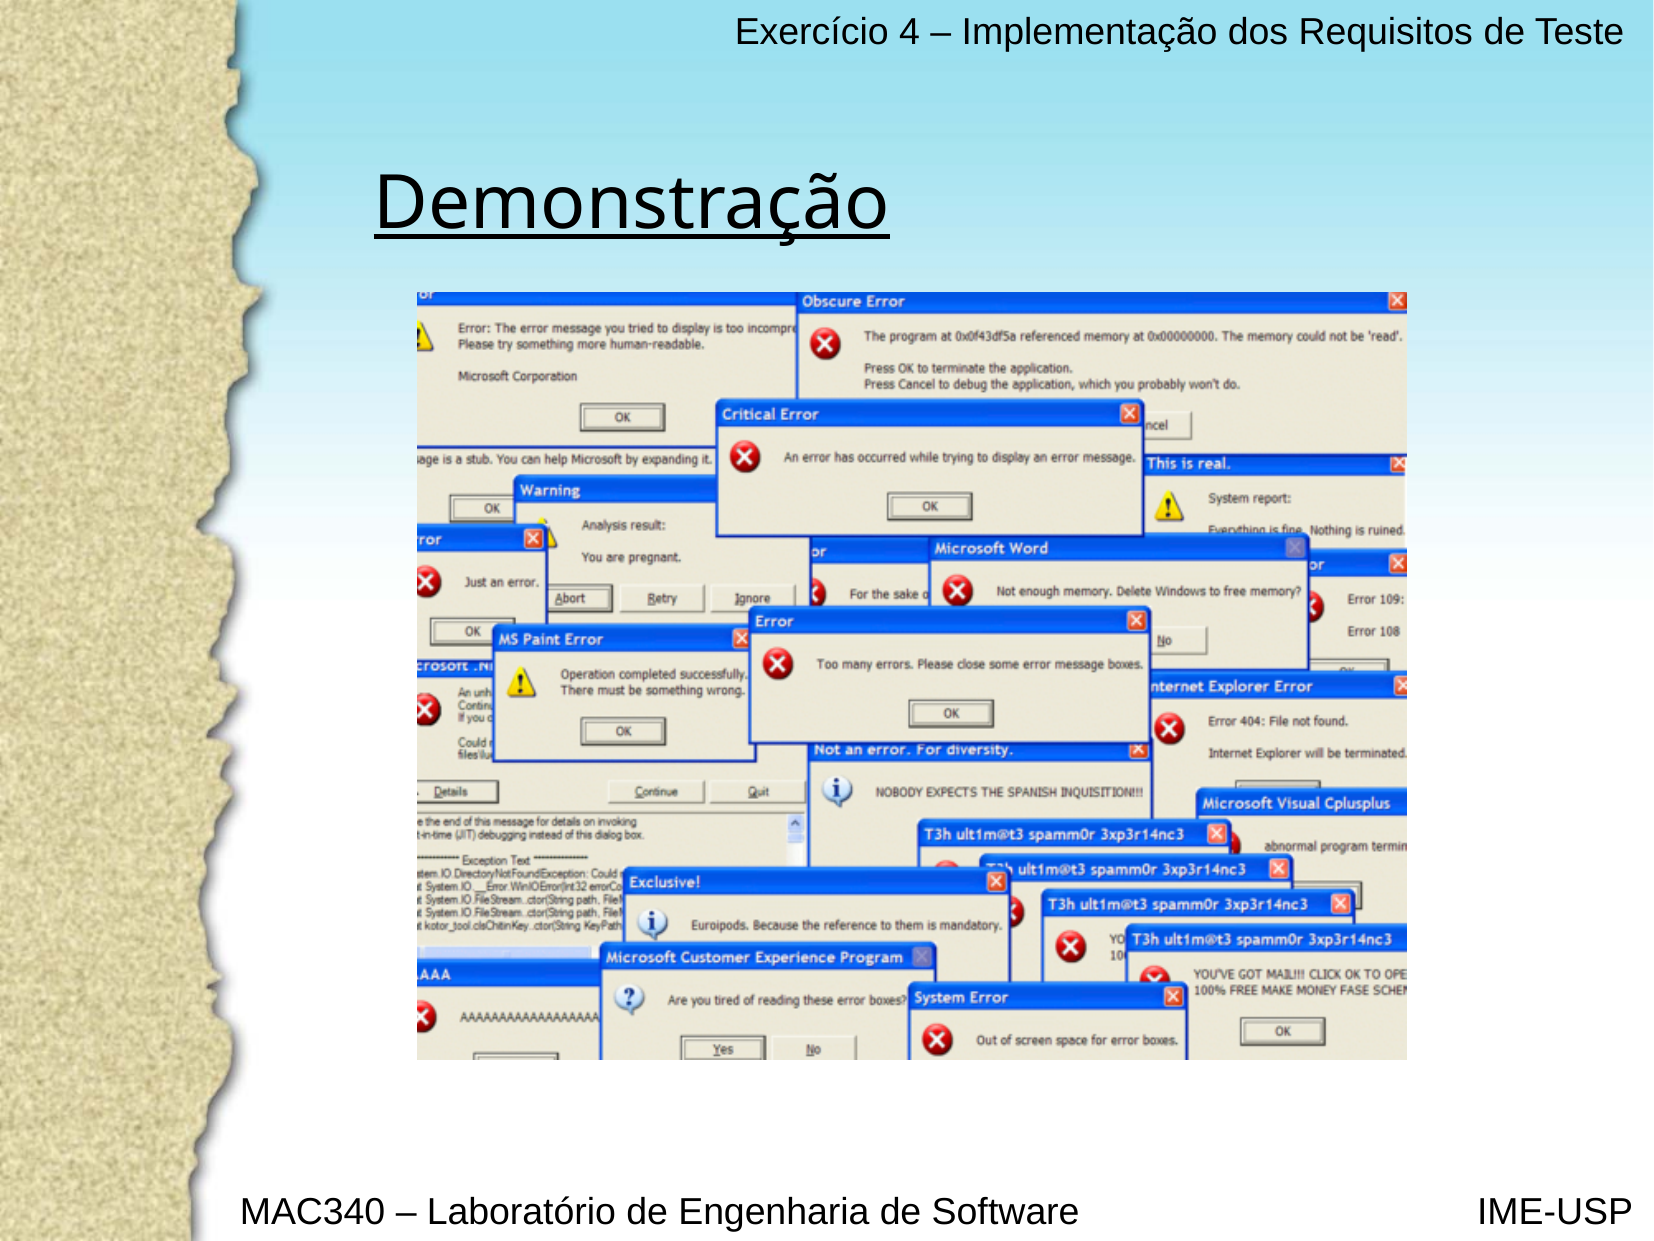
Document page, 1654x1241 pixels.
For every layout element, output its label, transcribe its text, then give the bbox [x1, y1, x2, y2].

text_box Exercício 4 – Implementação dos Requisitos de Teste [720, 3, 1654, 61]
picture [0, 0, 1654, 1183]
text_box Demonstração [358, 140, 931, 247]
text_box MAC340 – Laboratório de Engenharia de Software IME-USP [0, 1183, 1654, 1241]
